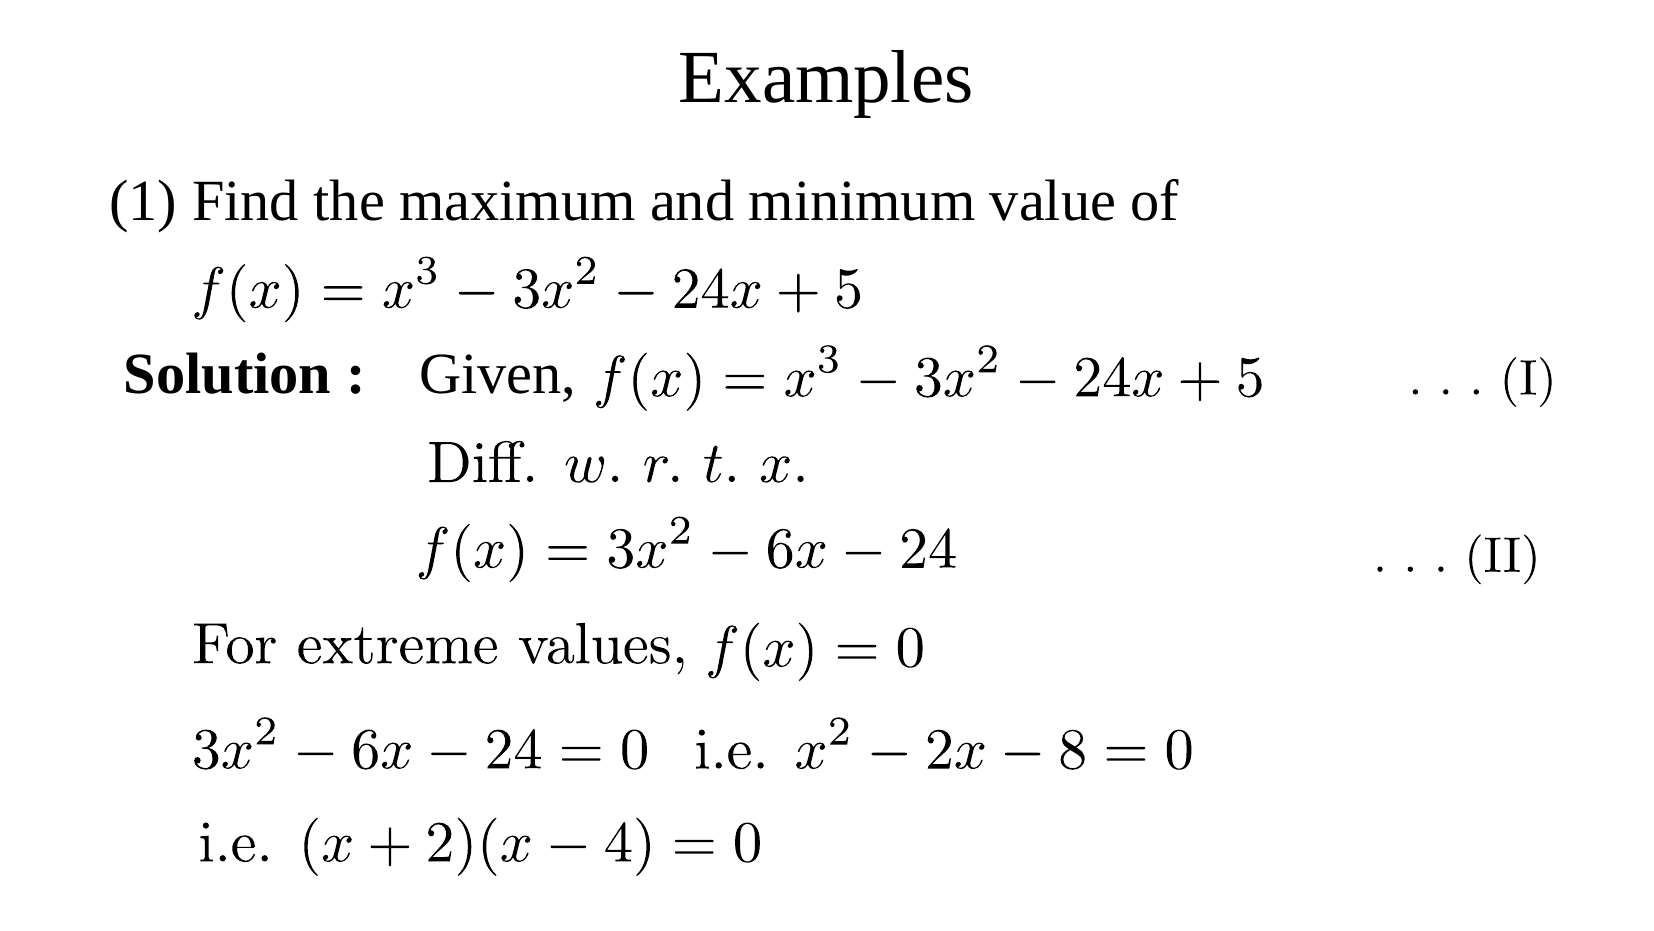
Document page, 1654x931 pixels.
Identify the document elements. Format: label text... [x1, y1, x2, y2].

text_box [707, 622, 923, 681]
text_box [194, 622, 684, 675]
text_box [1410, 357, 1552, 408]
subtitle (1) Find the maximum and minimum value of Solution : Given, [35, 124, 1607, 898]
text_box [429, 440, 804, 483]
text_box [696, 717, 1192, 770]
text_box [194, 256, 861, 323]
text_box [418, 516, 956, 583]
text_box [194, 717, 647, 770]
text_box [200, 817, 760, 876]
text_box [1375, 534, 1536, 585]
text_box [595, 345, 1262, 411]
title Examples [82, 31, 1571, 124]
